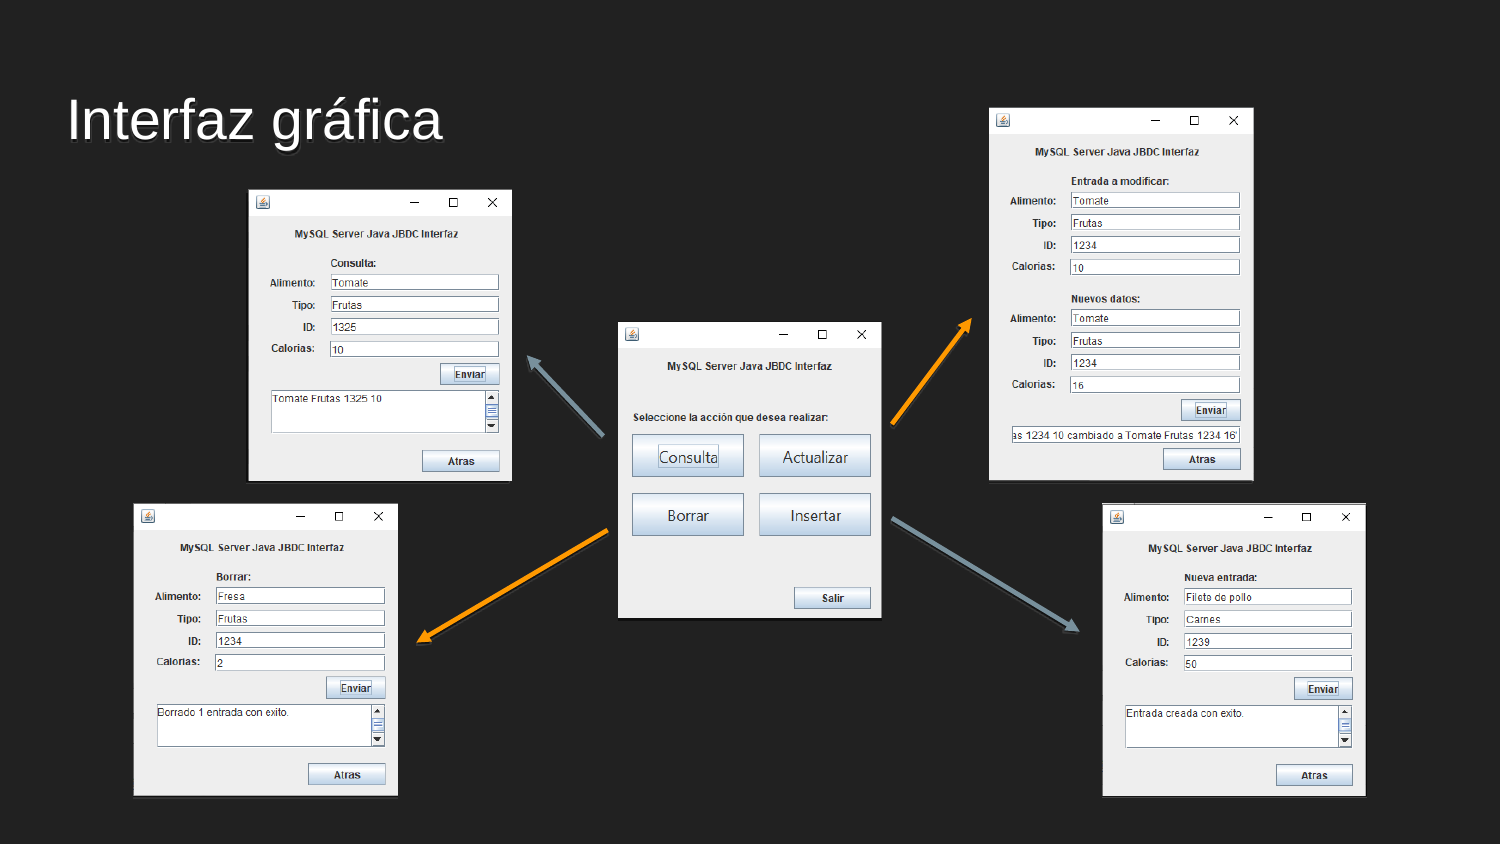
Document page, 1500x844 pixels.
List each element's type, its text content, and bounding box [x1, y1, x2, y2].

picture [1102, 503, 1366, 796]
title Interfaz gráfica [51, 72, 1449, 167]
picture [989, 107, 1254, 481]
picture [248, 189, 512, 481]
picture [618, 321, 882, 618]
picture [133, 503, 398, 797]
